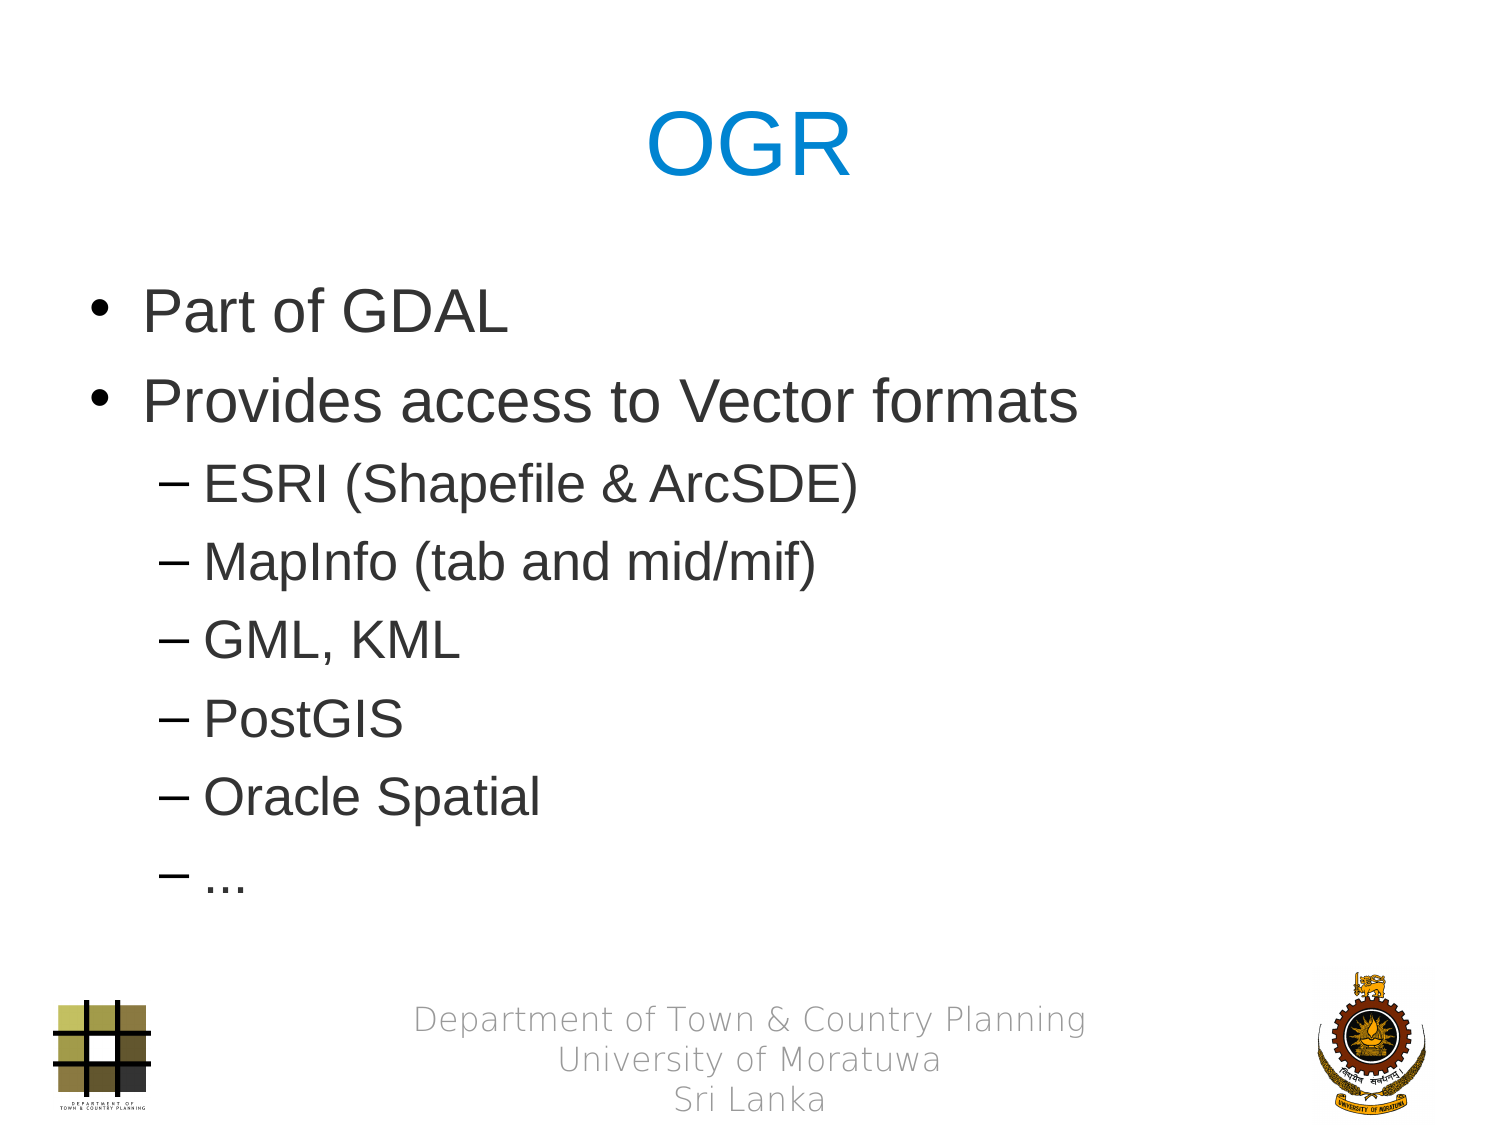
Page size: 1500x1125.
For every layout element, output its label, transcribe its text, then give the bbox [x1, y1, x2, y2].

list Part of GDAL Provides access to Vector formats ESRI (Shapefile & ArcSDE) MapInfo (tab and mid/mif) GML, KML PostGIS Oracle Spatial ... [75, 262, 1426, 916]
title OGR [75, 45, 1426, 233]
picture [53, 1000, 151, 1110]
picture [1312, 966, 1435, 1125]
